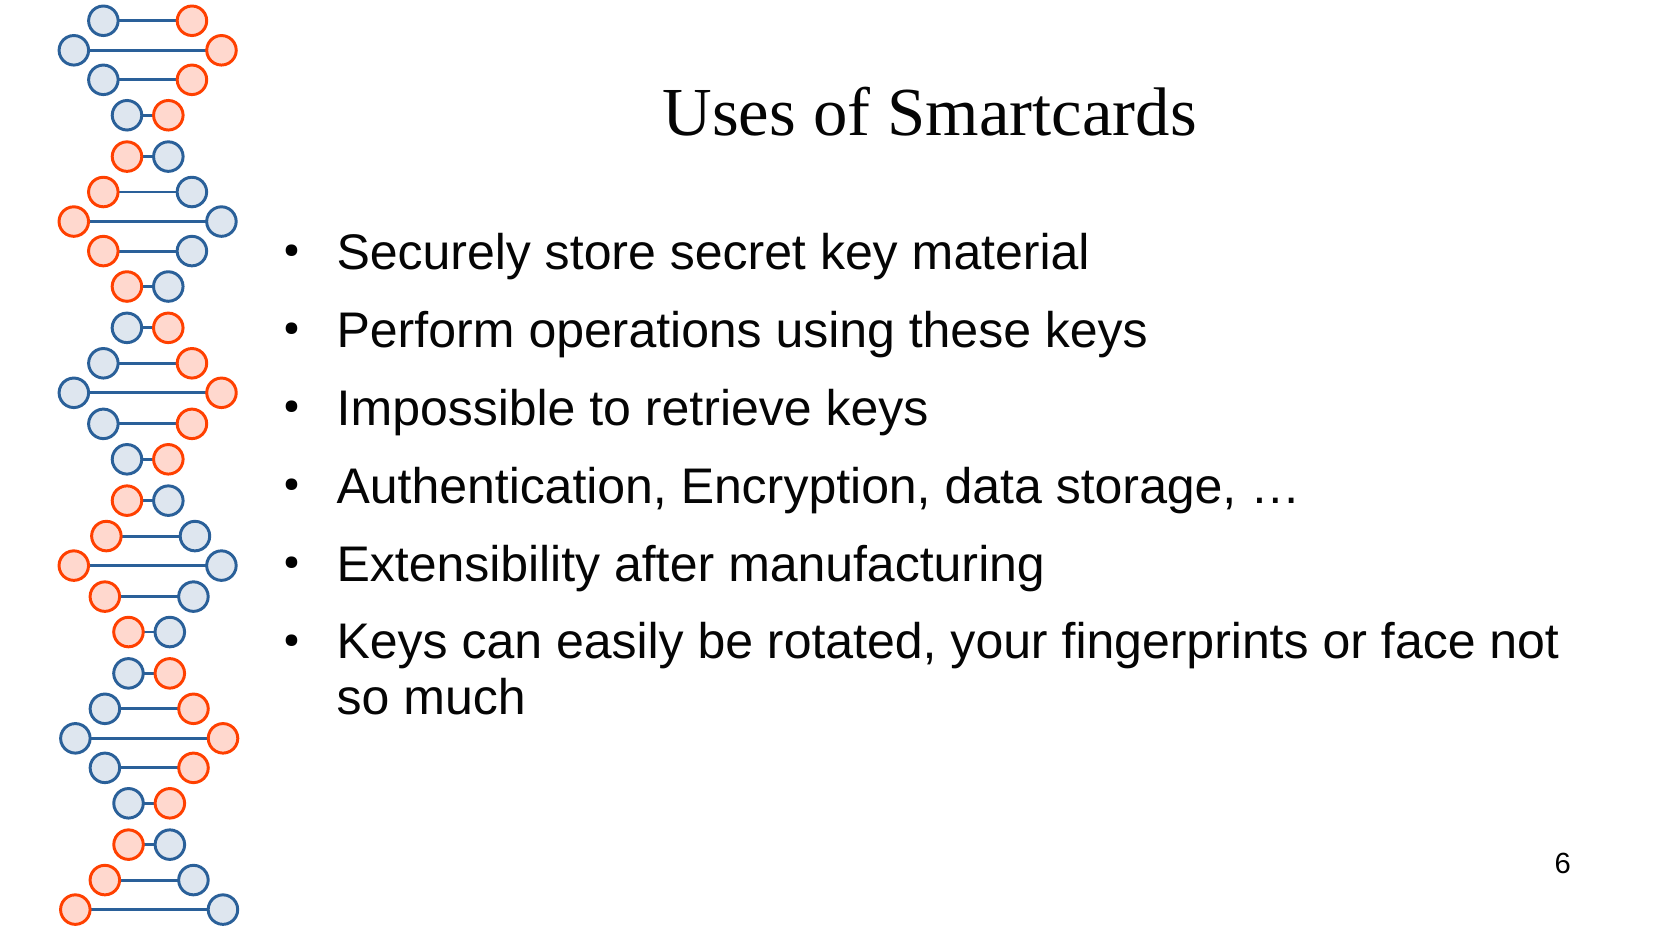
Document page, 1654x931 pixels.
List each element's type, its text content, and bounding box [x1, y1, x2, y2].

title Uses of Smartcards [265, 35, 1595, 189]
list Securely store secret key material Perform operations using these keys Impossible to retrieve keys Authentication, Encryption, data storage, … Extensibility after manufacturing Keys can easily be rotated, your fingerprints or face not so much [265, 224, 1595, 826]
